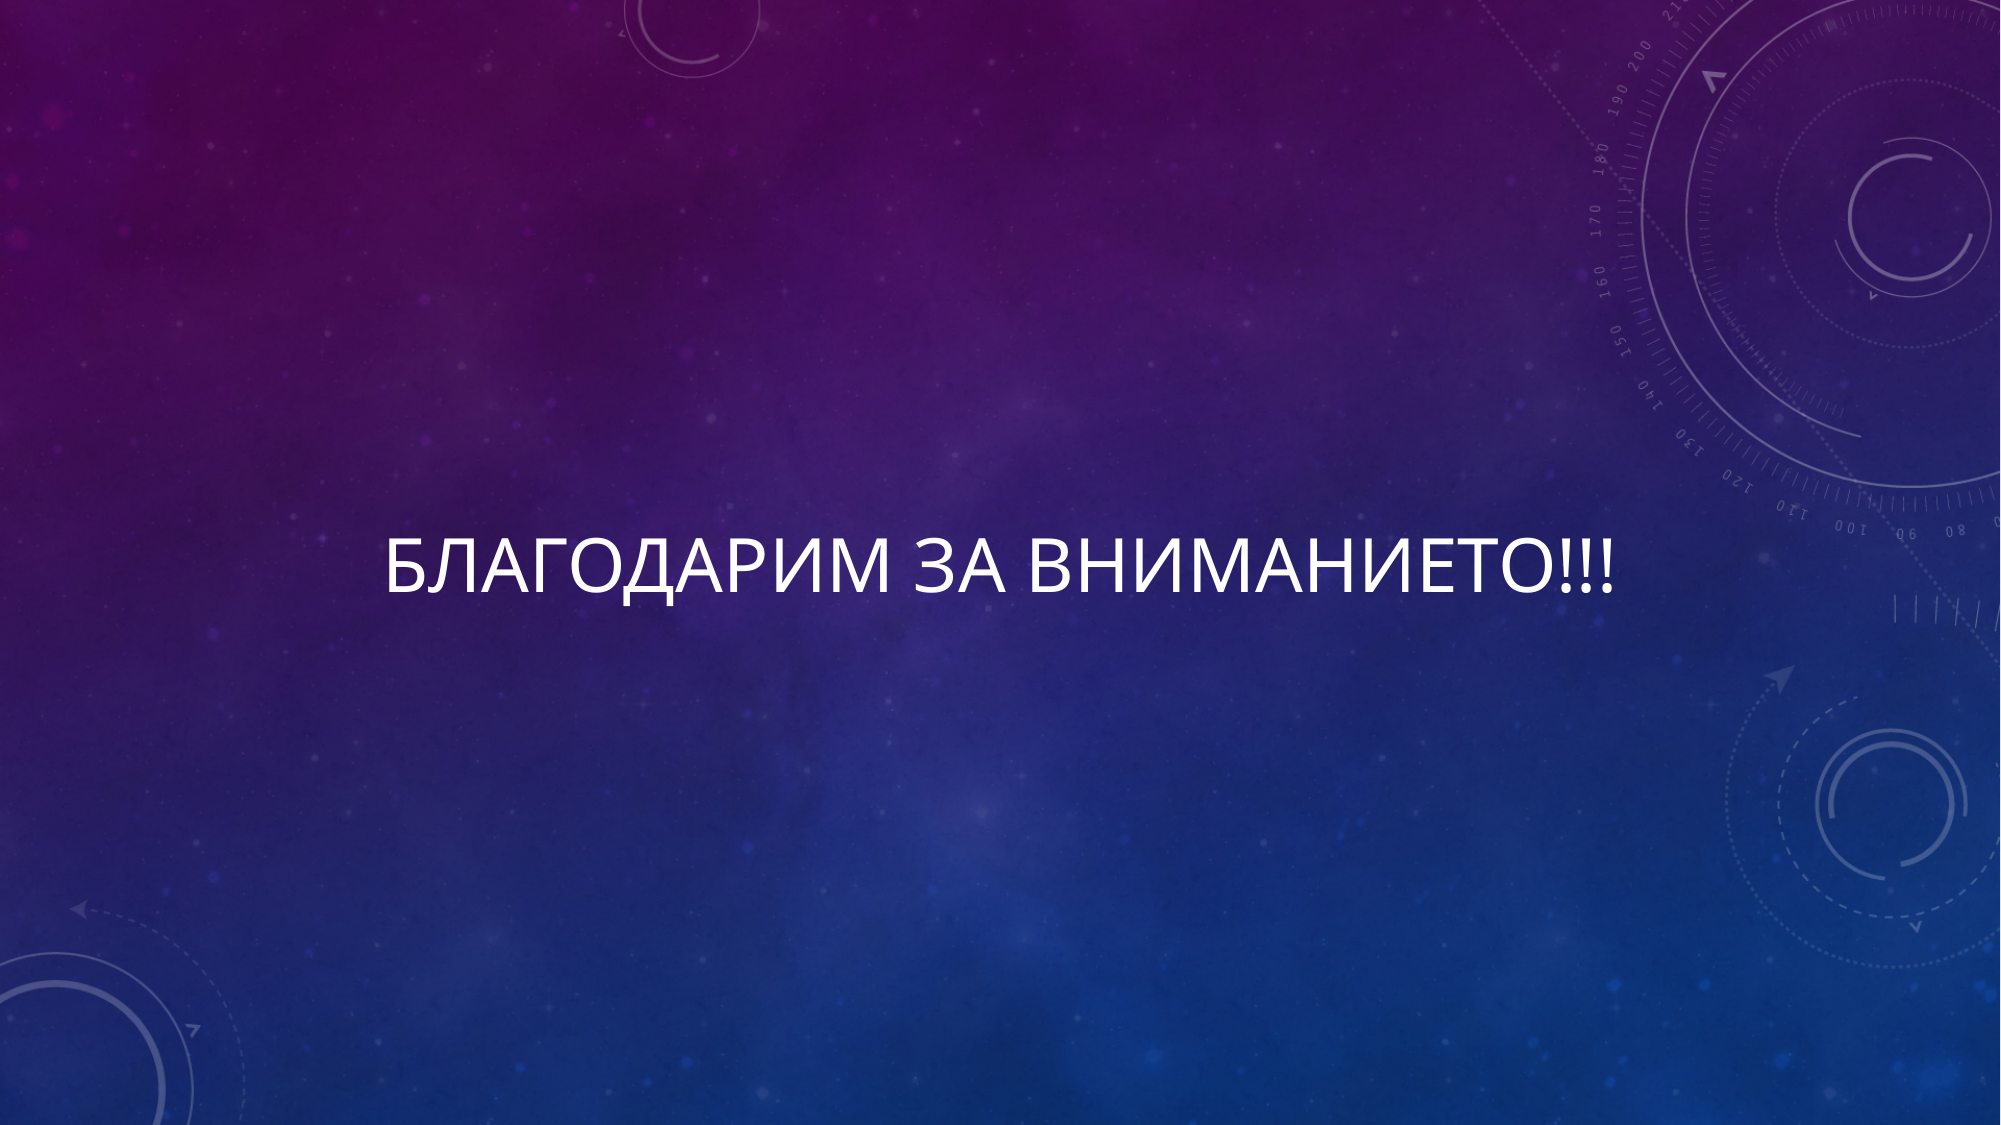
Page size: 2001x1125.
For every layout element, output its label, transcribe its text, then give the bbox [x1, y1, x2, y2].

title Благодарим за вниманието!!! [169, 443, 1832, 682]
